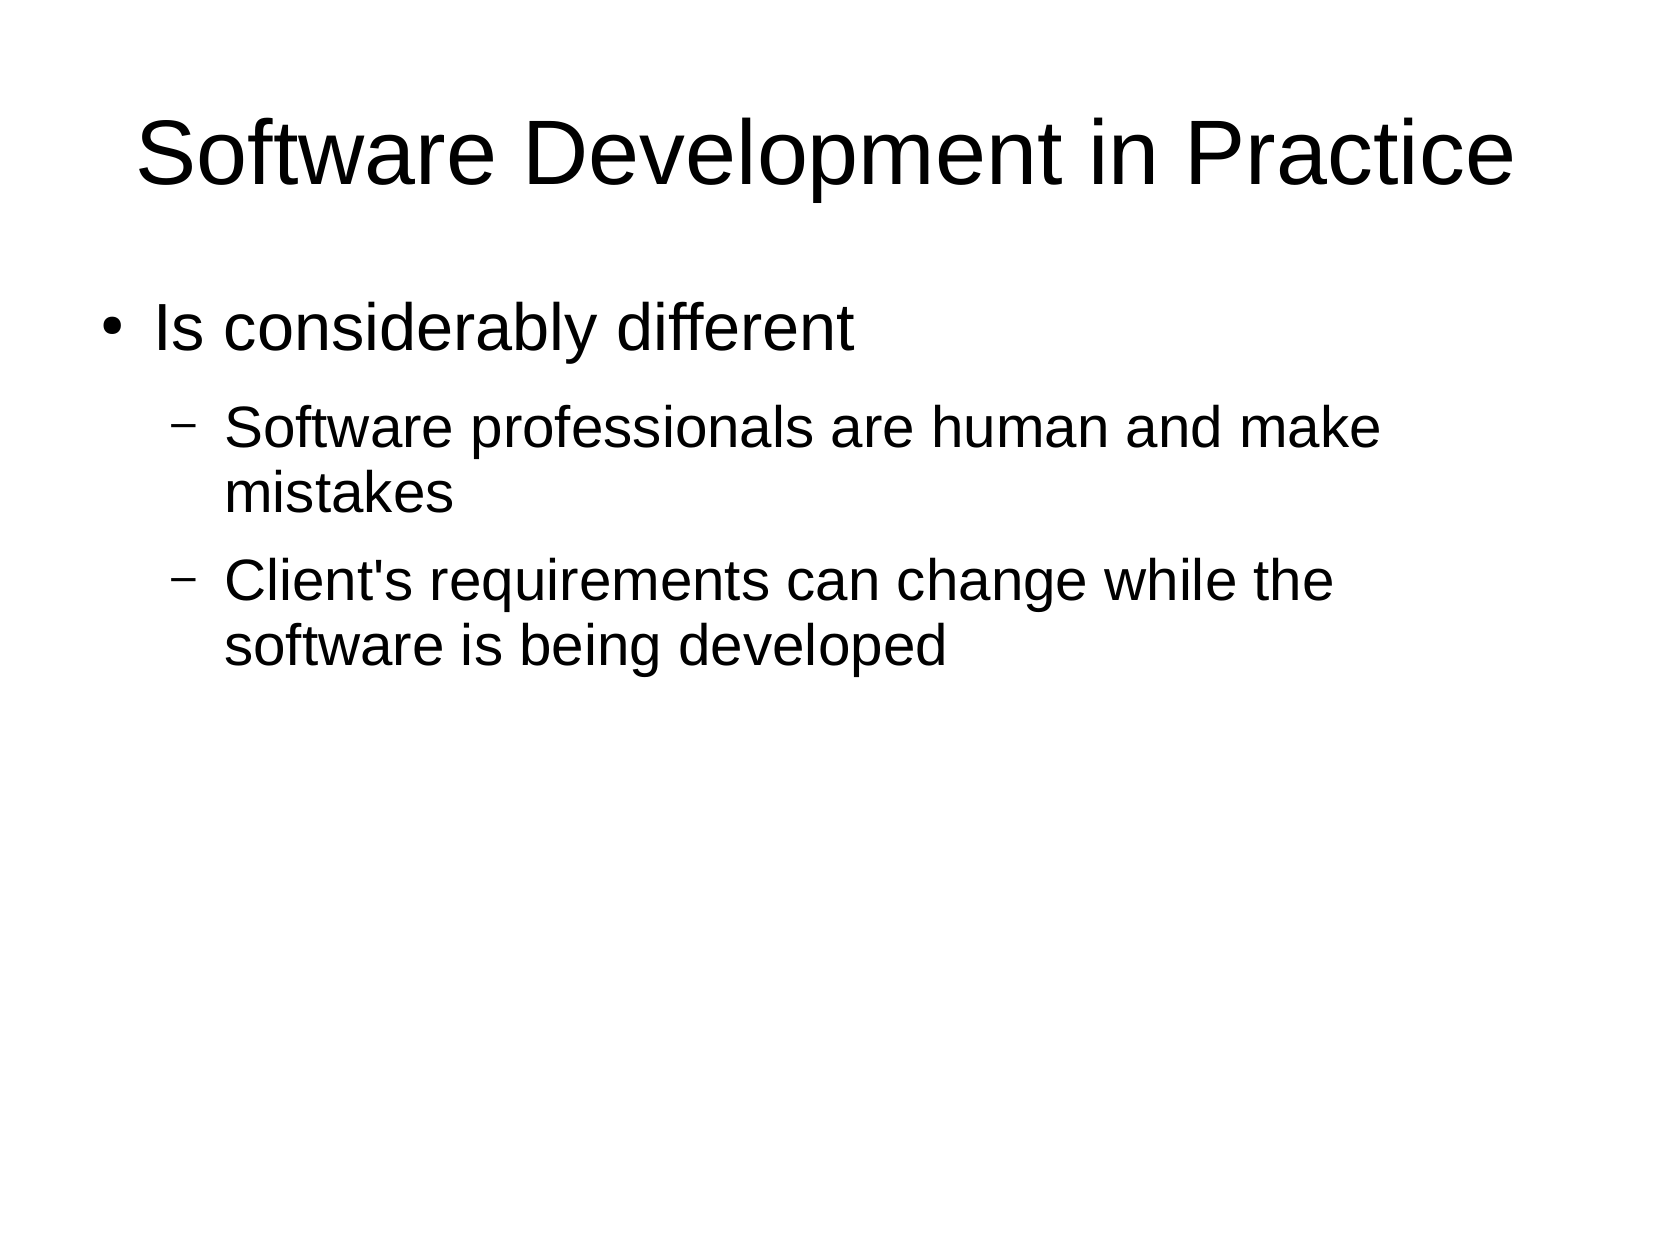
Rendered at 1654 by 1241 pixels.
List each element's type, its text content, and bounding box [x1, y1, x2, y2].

list Is considerably different Software professionals are human and make mistakes Client's requirements can change while the software is being developed [82, 290, 1571, 1010]
title Software Development in Practice [82, 49, 1571, 257]
